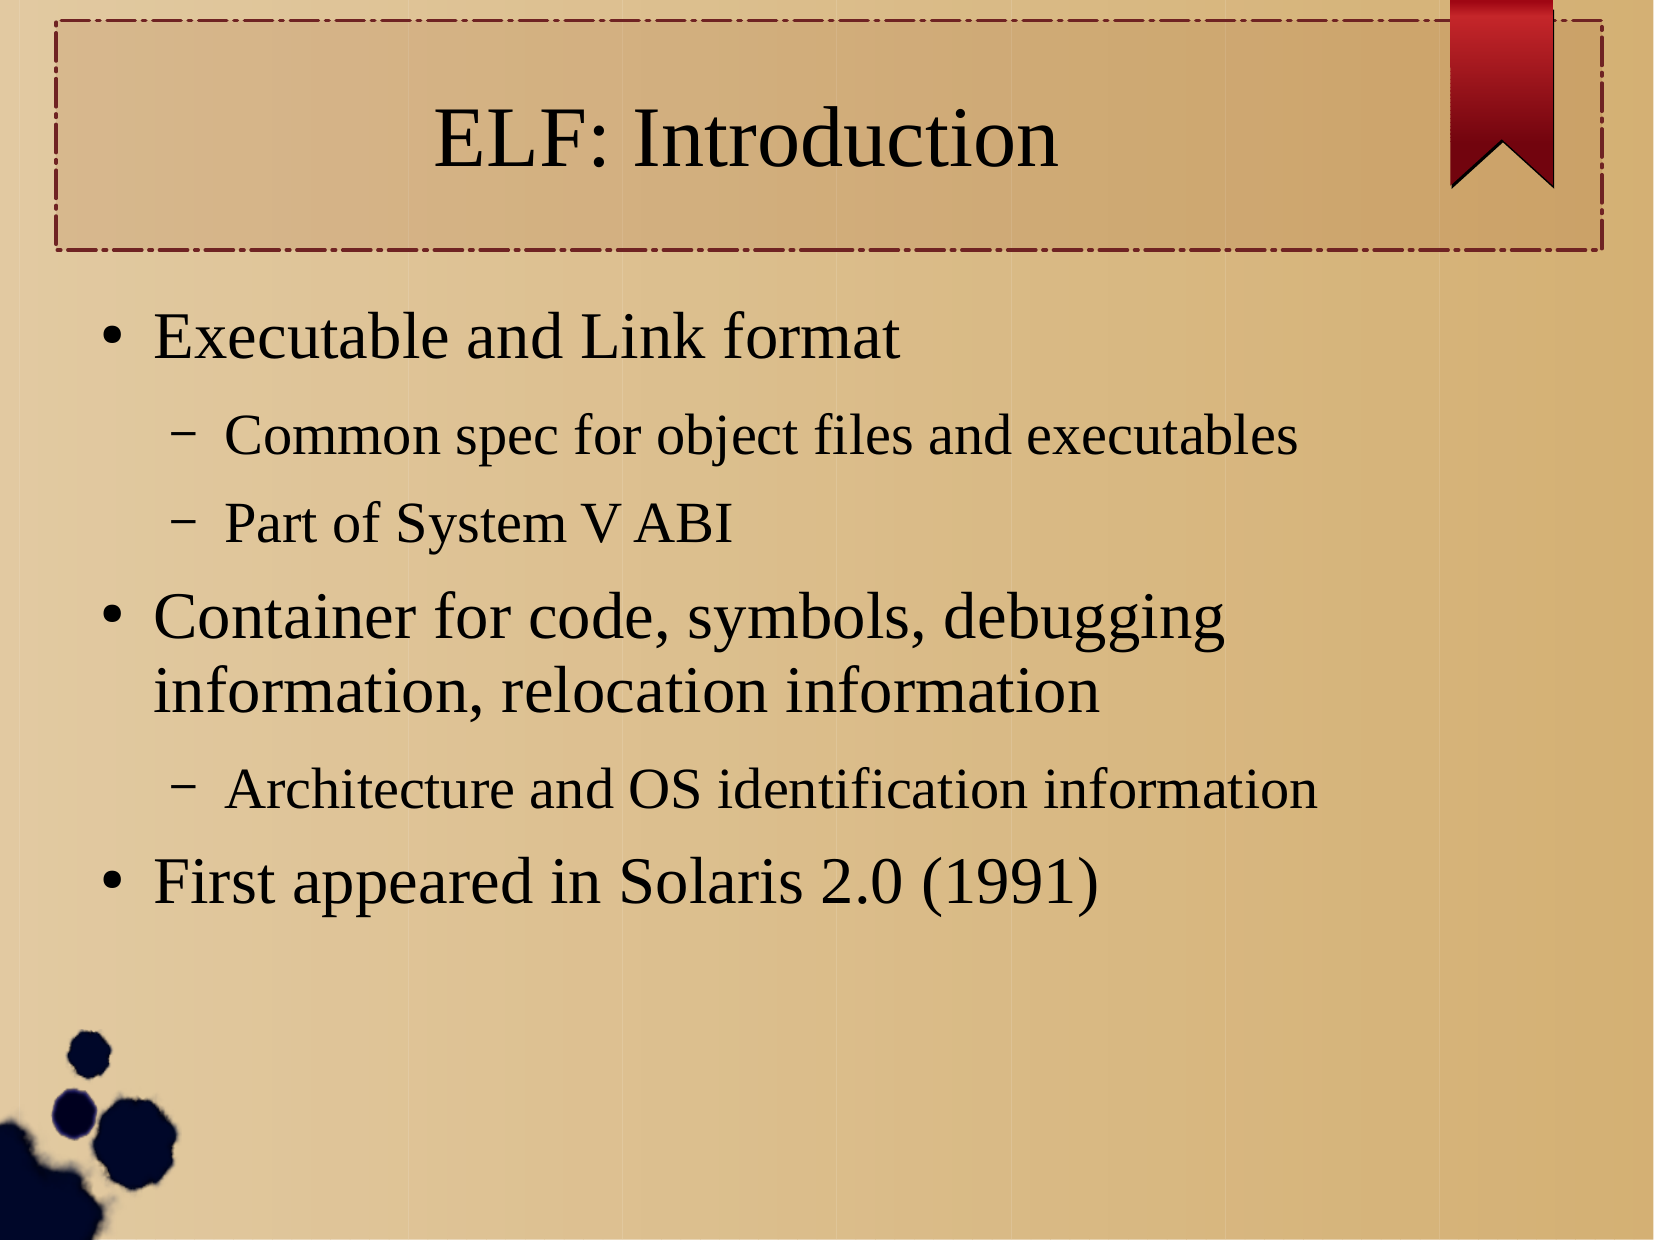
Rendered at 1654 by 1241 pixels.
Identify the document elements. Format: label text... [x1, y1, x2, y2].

list Executable and Link format Common spec for object files and executables Part of System V ABI Container for code, symbols, debugging information, relocation information Architecture and OS identification information First appeared in Solaris 2.0 (1991) [82, 299, 1561, 1019]
title ELF: Introduction [82, 47, 1412, 229]
